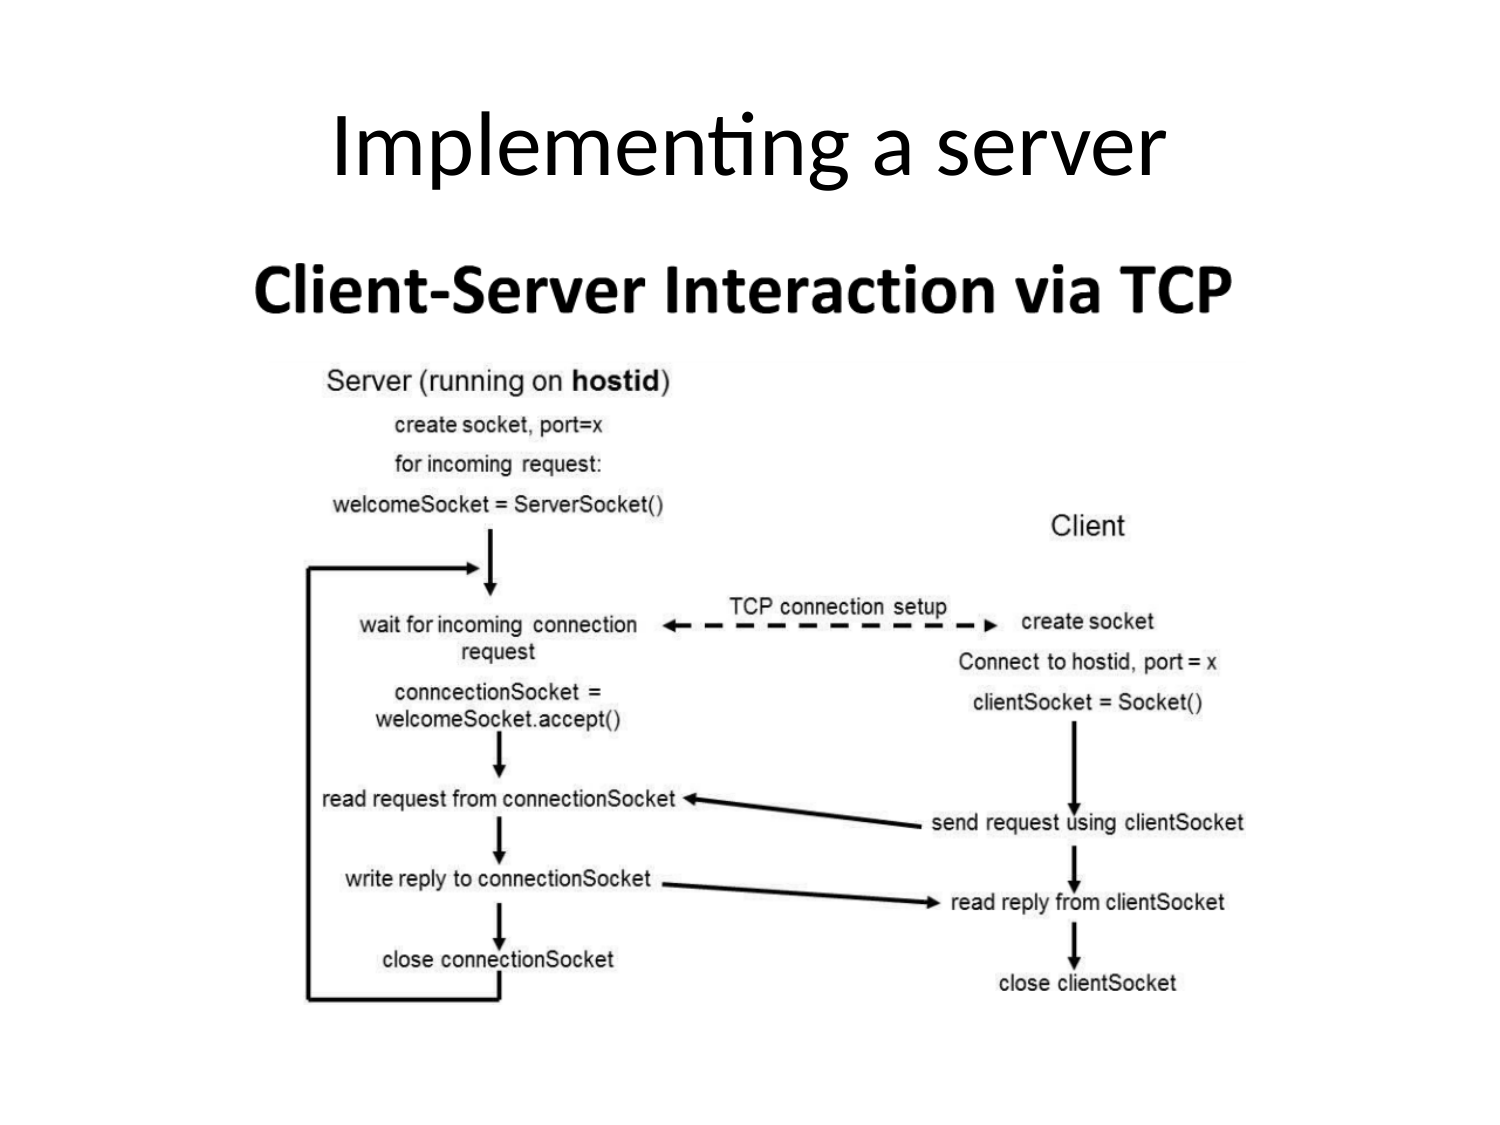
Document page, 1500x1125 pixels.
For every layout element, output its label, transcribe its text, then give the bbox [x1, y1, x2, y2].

text_box Implementing a server [75, 45, 1425, 233]
picture [254, 262, 1246, 1005]
